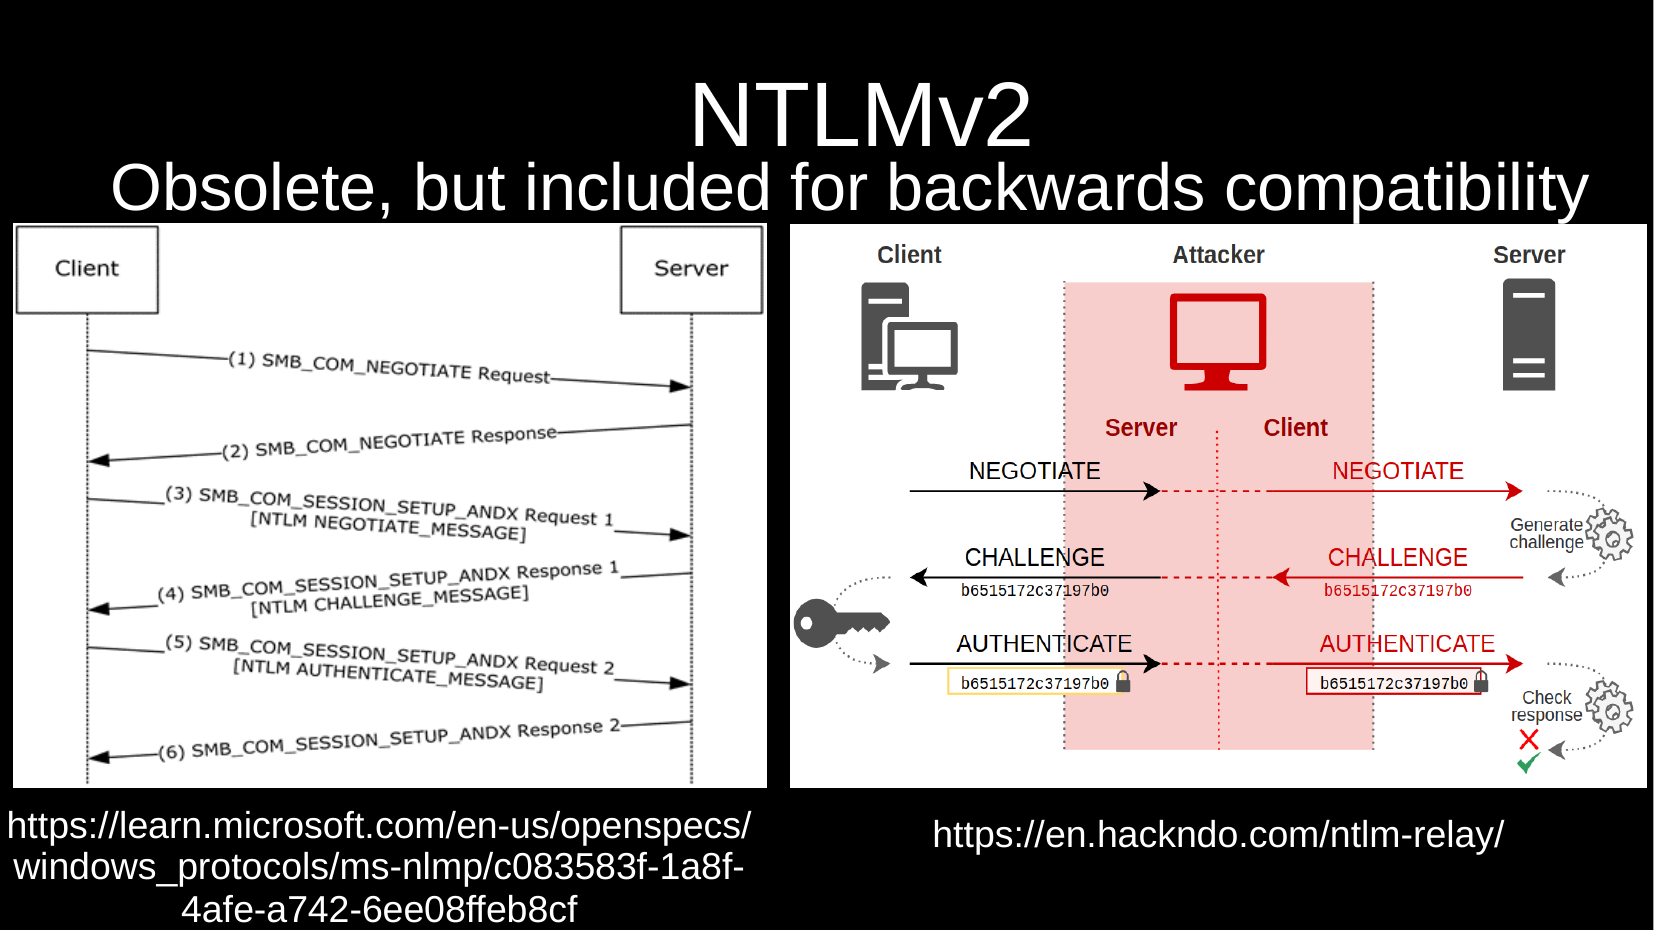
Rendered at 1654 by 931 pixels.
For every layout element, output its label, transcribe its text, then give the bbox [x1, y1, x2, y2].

text_box https://en.hackndo.com/ntlm-relay/ [917, 805, 1520, 863]
list Obsolete, but included for backwards compatibility [39, 150, 1615, 226]
picture [790, 224, 1647, 788]
picture [13, 223, 767, 788]
title NTLMv2 [82, 37, 1571, 150]
text_box https://learn.microsoft.com/en-us/openspecs/windows_protocols/ms-nlmp/c083583f-1a8f-4afe-a742-6ee08ffeb8cf [0, 796, 783, 931]
